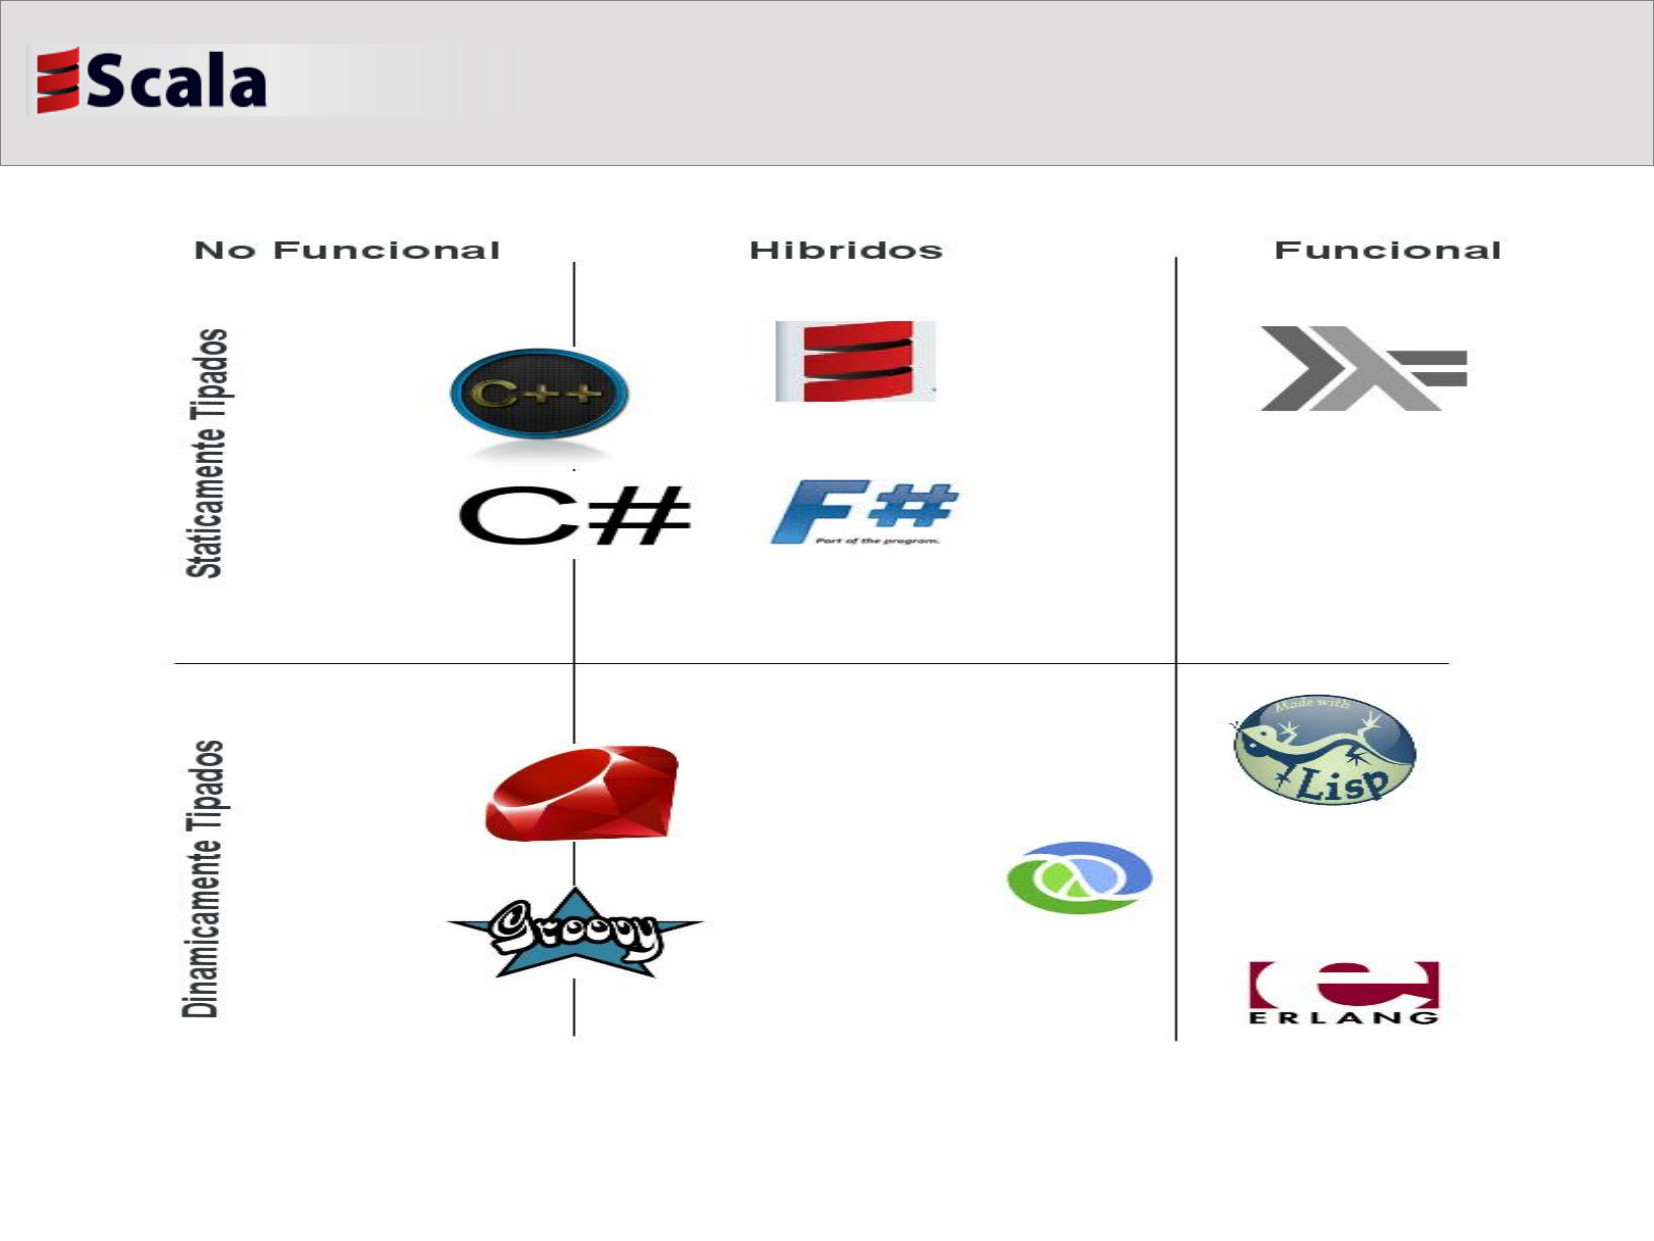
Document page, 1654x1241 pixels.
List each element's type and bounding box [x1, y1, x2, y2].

text_box [0, 0, 1654, 166]
picture [0, 169, 1654, 1241]
picture [25, 44, 526, 117]
